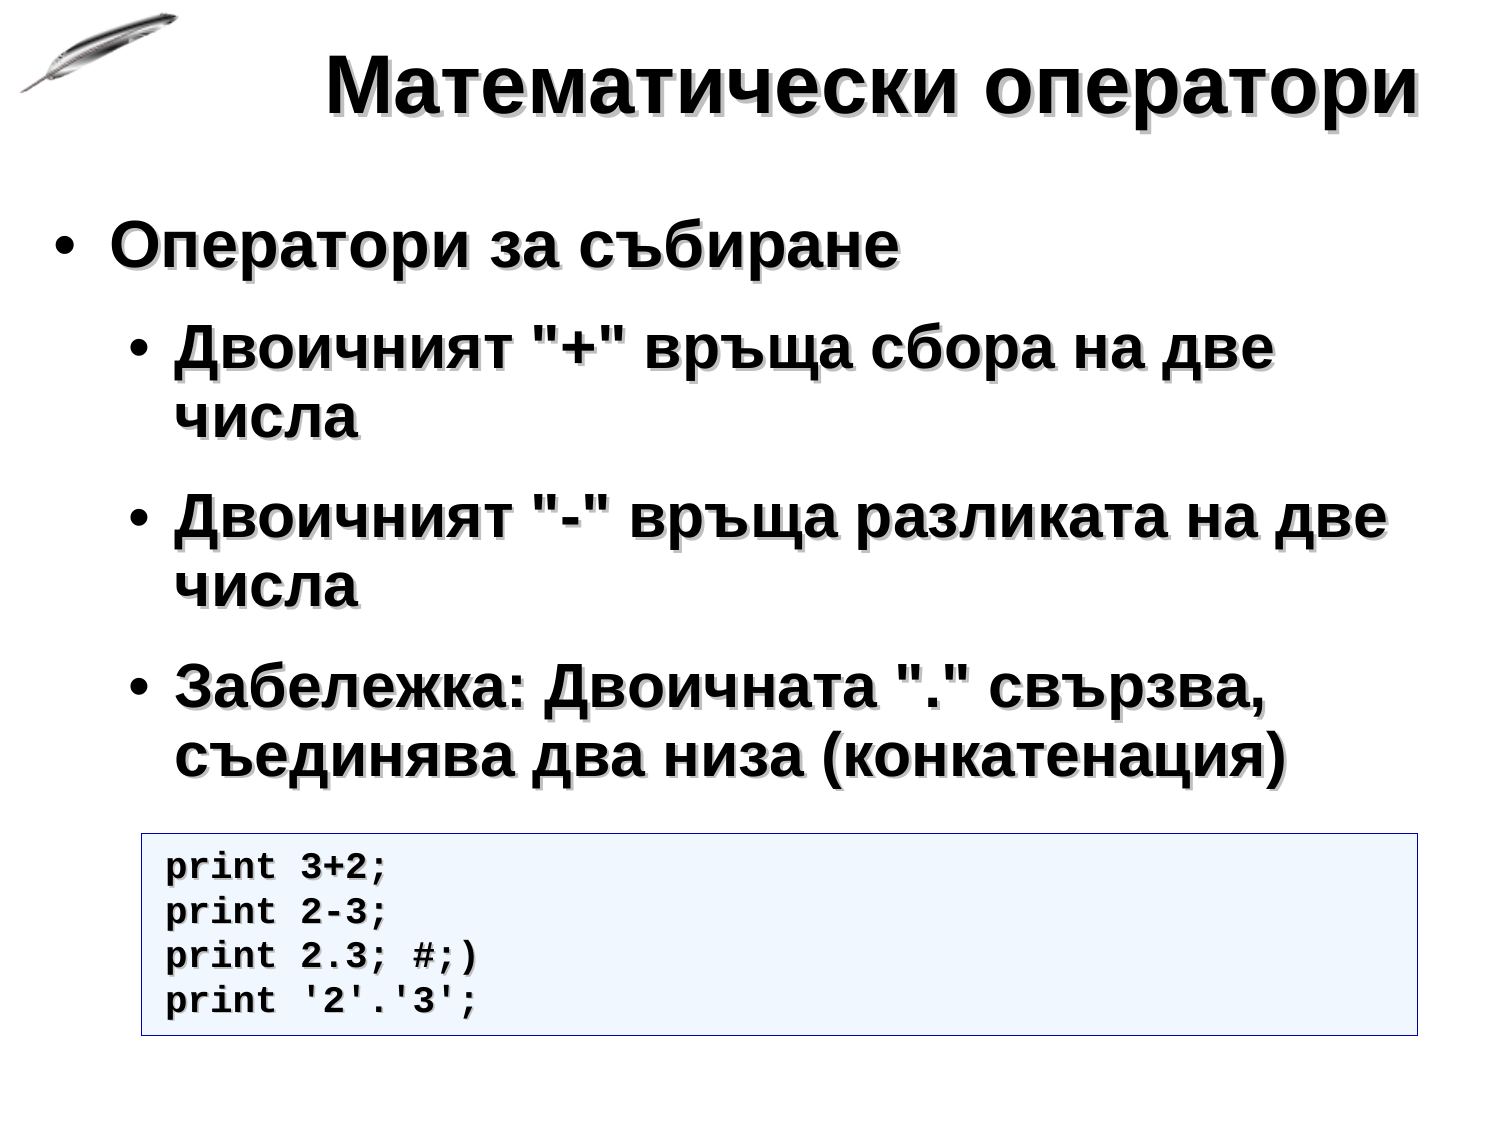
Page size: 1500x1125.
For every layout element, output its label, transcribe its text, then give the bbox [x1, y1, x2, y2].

picture [16, 11, 184, 95]
title Математически оператори [324, 0, 1500, 179]
list Оператори за събиране Двоичният "+" връща сбора на две числа Двоичният "-" връща разликата на две числа Забележка: Двоичната "." свързва, съединява два низа (конкатенация) [53, 207, 1447, 1125]
text_box print 3+2; print 2-3; print 2.3; #;) print '2'.'3'; [141, 833, 1418, 1036]
